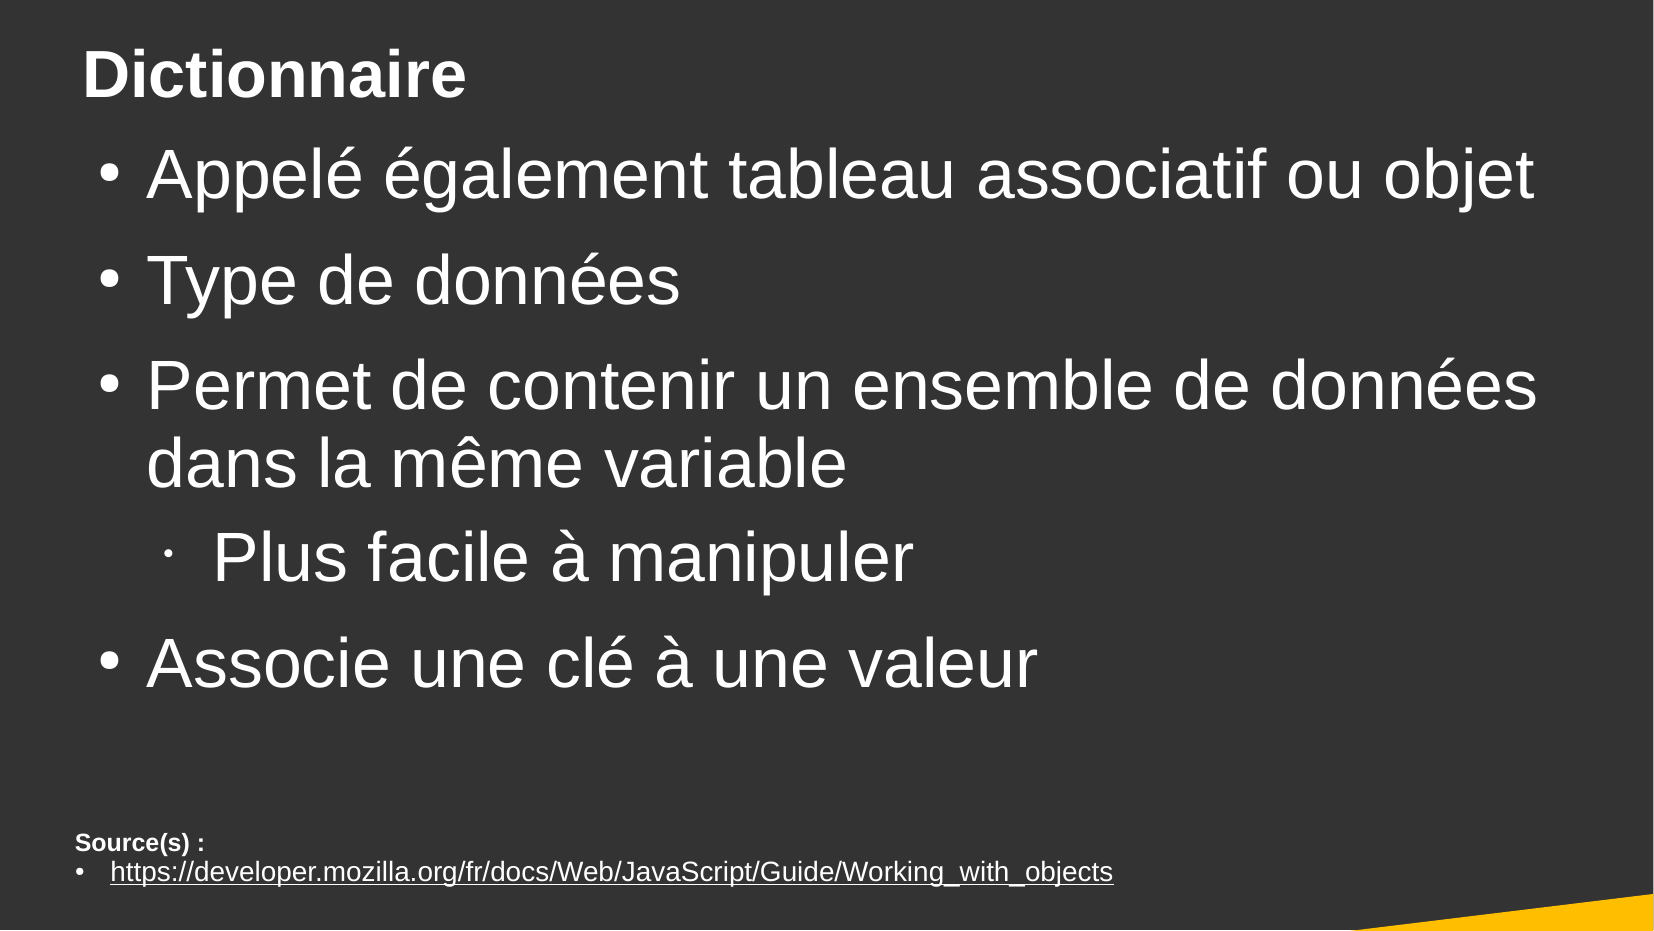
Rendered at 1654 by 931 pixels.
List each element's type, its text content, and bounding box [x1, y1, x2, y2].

list Appelé également tableau associatif ou objet Type de données Permet de contenir un ensemble de données dans la même variable Plus facile à manipuler Associe une clé à une valeur [80, 135, 1620, 709]
title Dictionnaire [82, 37, 1571, 114]
text_box Source(s) : https://developer.mozilla.org/fr/docs/Web/JavaScript/Guide/Working_with_objects [60, 821, 1583, 920]
text_box [1349, 893, 1654, 931]
